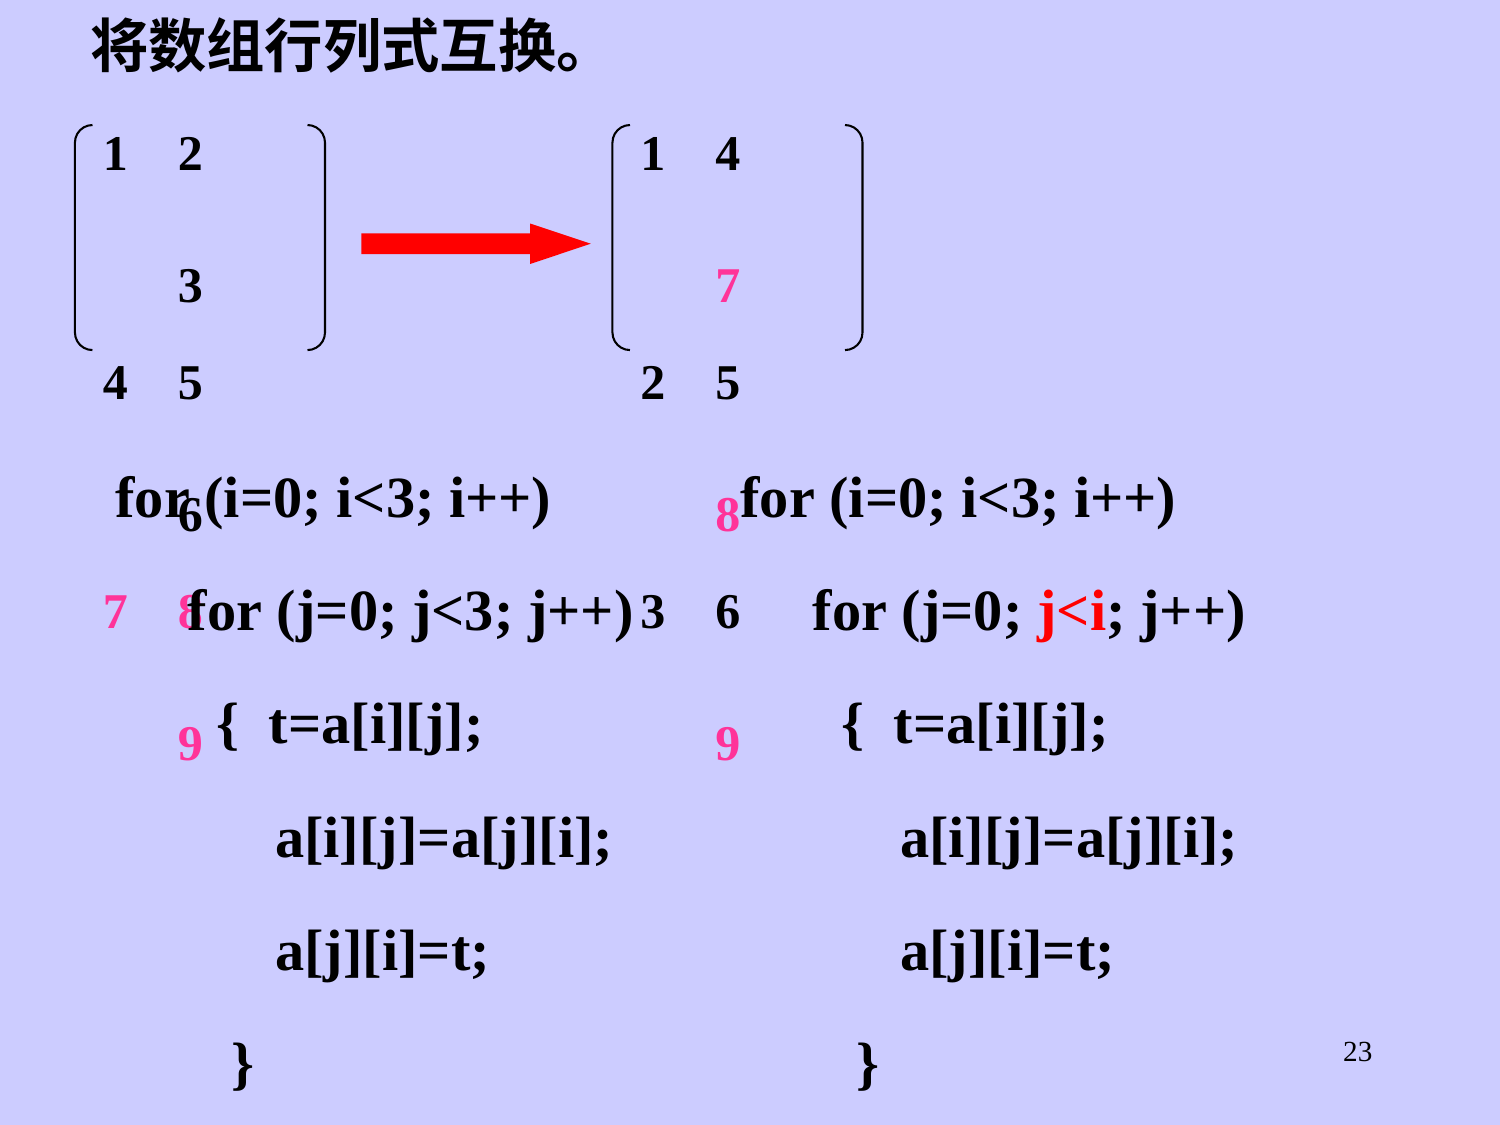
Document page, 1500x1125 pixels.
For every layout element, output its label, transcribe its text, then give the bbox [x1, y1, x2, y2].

text_box for (i=0; i<3; i++) for (j=0; j<3; j++) { t=a[i][j]; a[i][j]=a[j][i]; a[j][i]=t; } [112, 450, 638, 1098]
text_box 1 4 7 2 5 8 3 6 9 [637, 112, 851, 773]
text_box 将数组行列式互换。 [87, 0, 1263, 81]
text_box [362, 224, 588, 263]
text_box for (i=0; i<3; i++) for (j=0; j<i; j++) { t=a[i][j]; a[i][j]=a[j][i]; a[j][i]=t; } [737, 450, 1263, 1098]
text_box 1 2 3 5 6 7 8 9 [99, 112, 313, 773]
text_box <编号> [1074, 1025, 1388, 1101]
